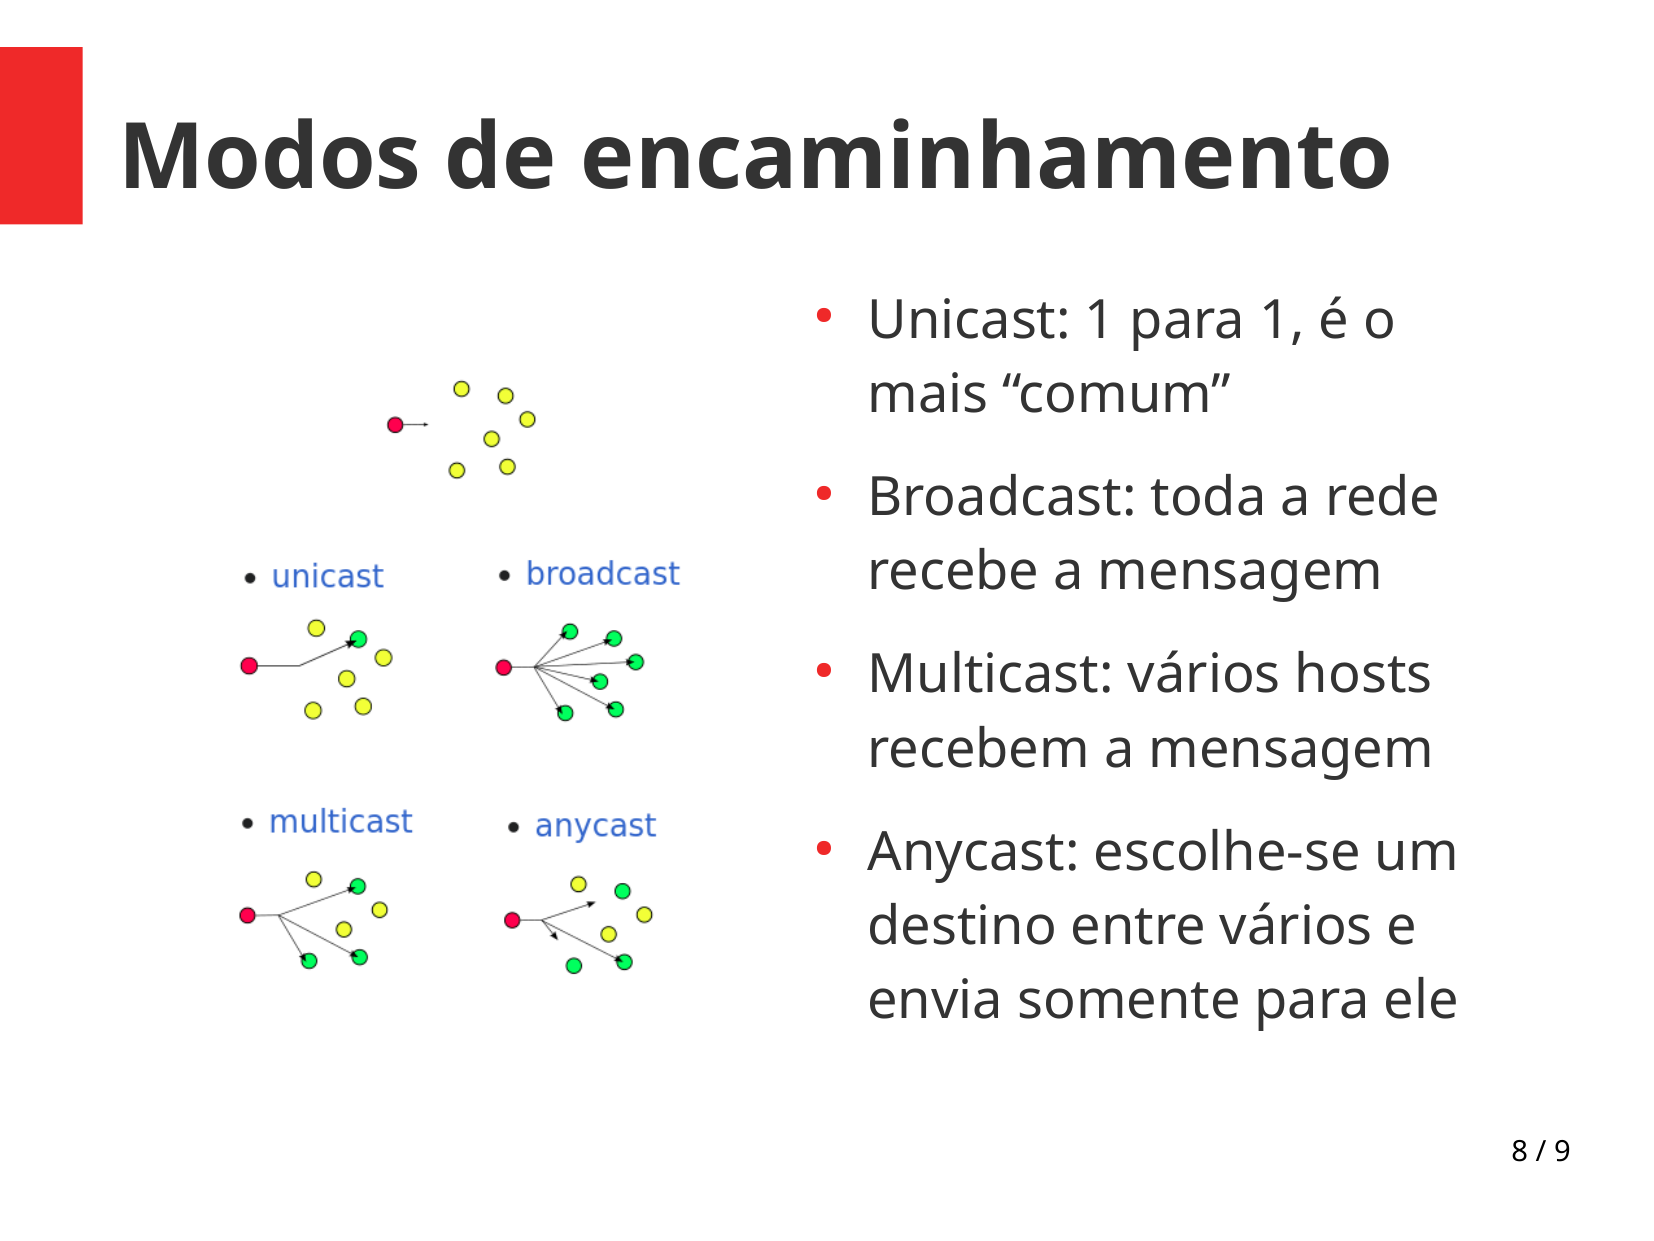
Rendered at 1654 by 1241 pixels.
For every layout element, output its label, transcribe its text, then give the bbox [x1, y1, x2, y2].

title Modos de encaminhamento [118, 49, 1571, 257]
picture [202, 354, 725, 1074]
list Unicast: 1 para 1, é o mais “comum” Broadcast: toda a rede recebe a mensagem Multicast: vários hosts recebem a mensagem Anycast: escolhe-se um destino entre vários e envia somente para ele [796, 280, 1489, 1075]
